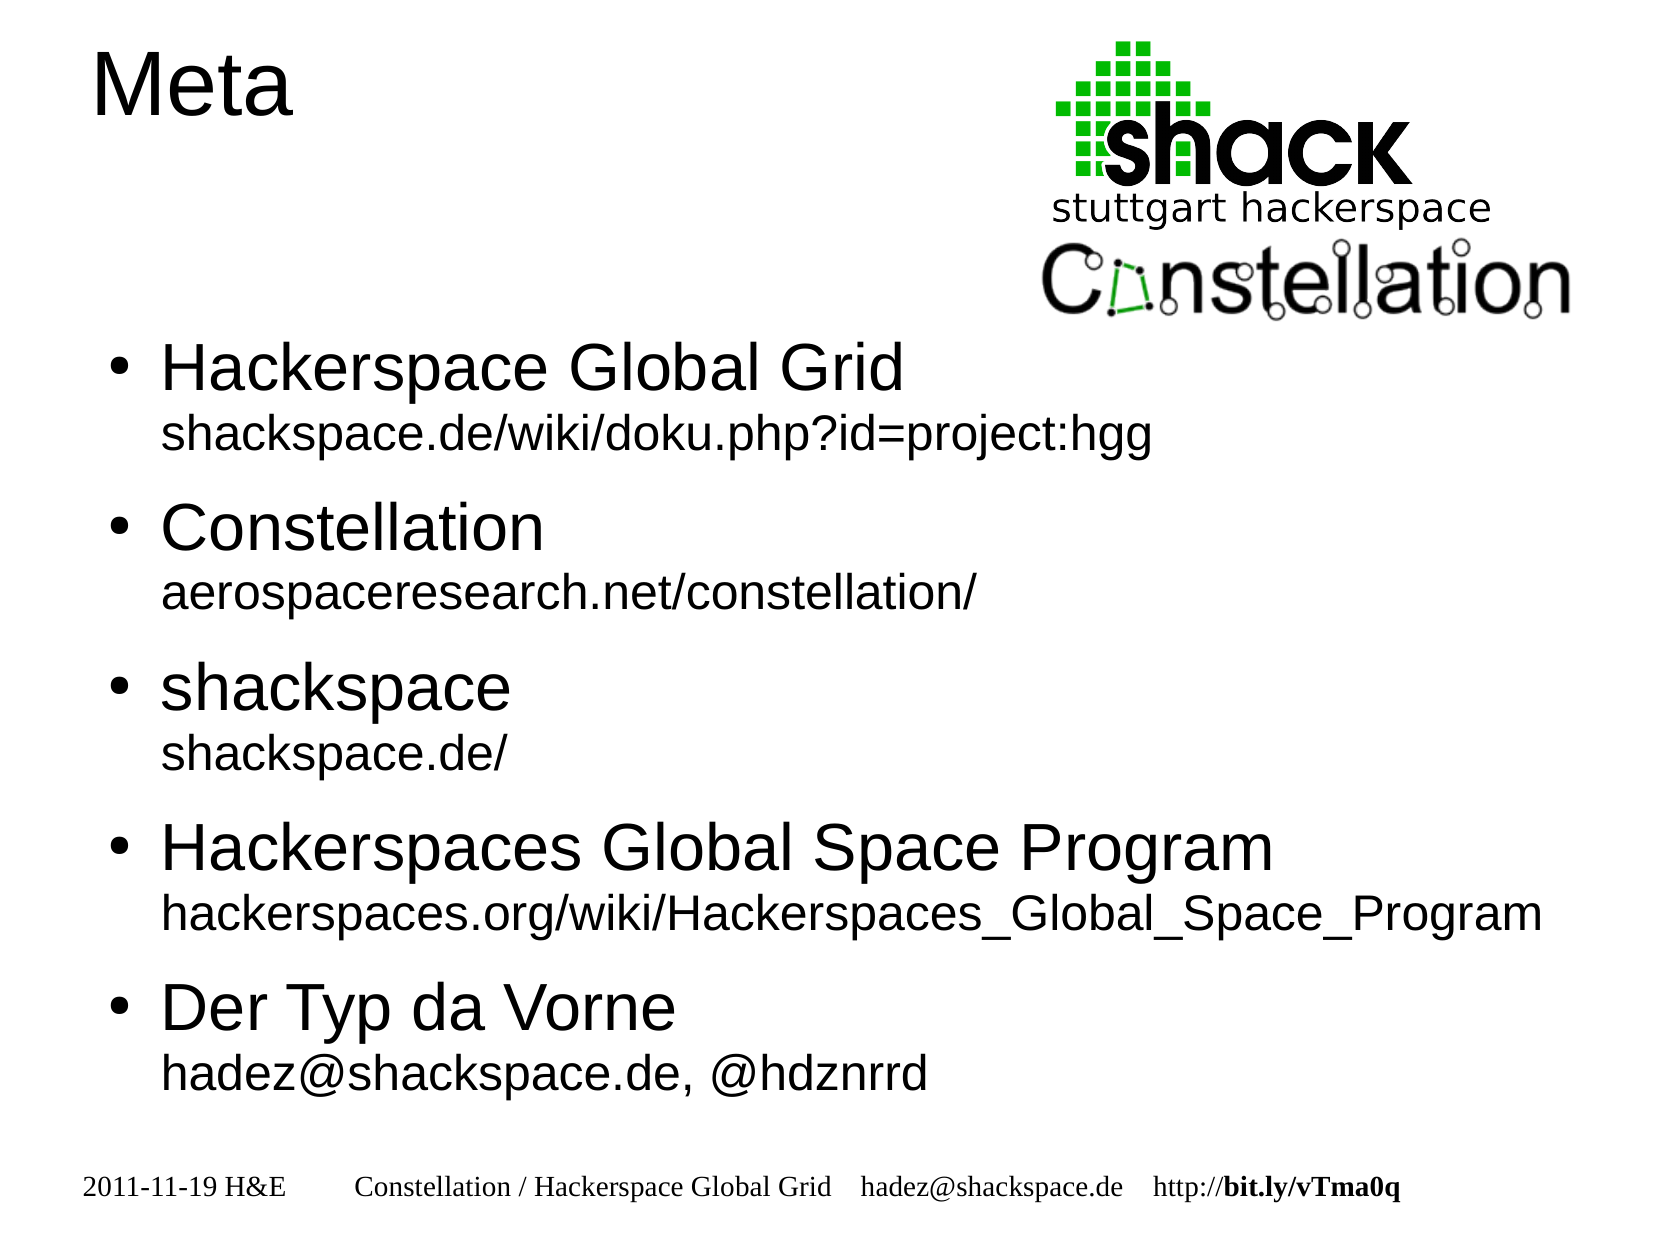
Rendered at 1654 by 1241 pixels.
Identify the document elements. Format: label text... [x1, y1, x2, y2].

list Hackerspace Global Grid shackspace.de/wiki/doku.php?id=project:hgg Constellation aerospaceresearch.net/constellation/ shackspace shackspace.de/ Hackerspaces Global Space Program hackerspaces.org/wiki/Hackerspaces_Global_Space_Program Der Typ da Vorne hadez@shackspace.de, @hdznrrd [90, 330, 1571, 1141]
title Meta [90, 30, 1029, 241]
picture [1028, 34, 1586, 325]
